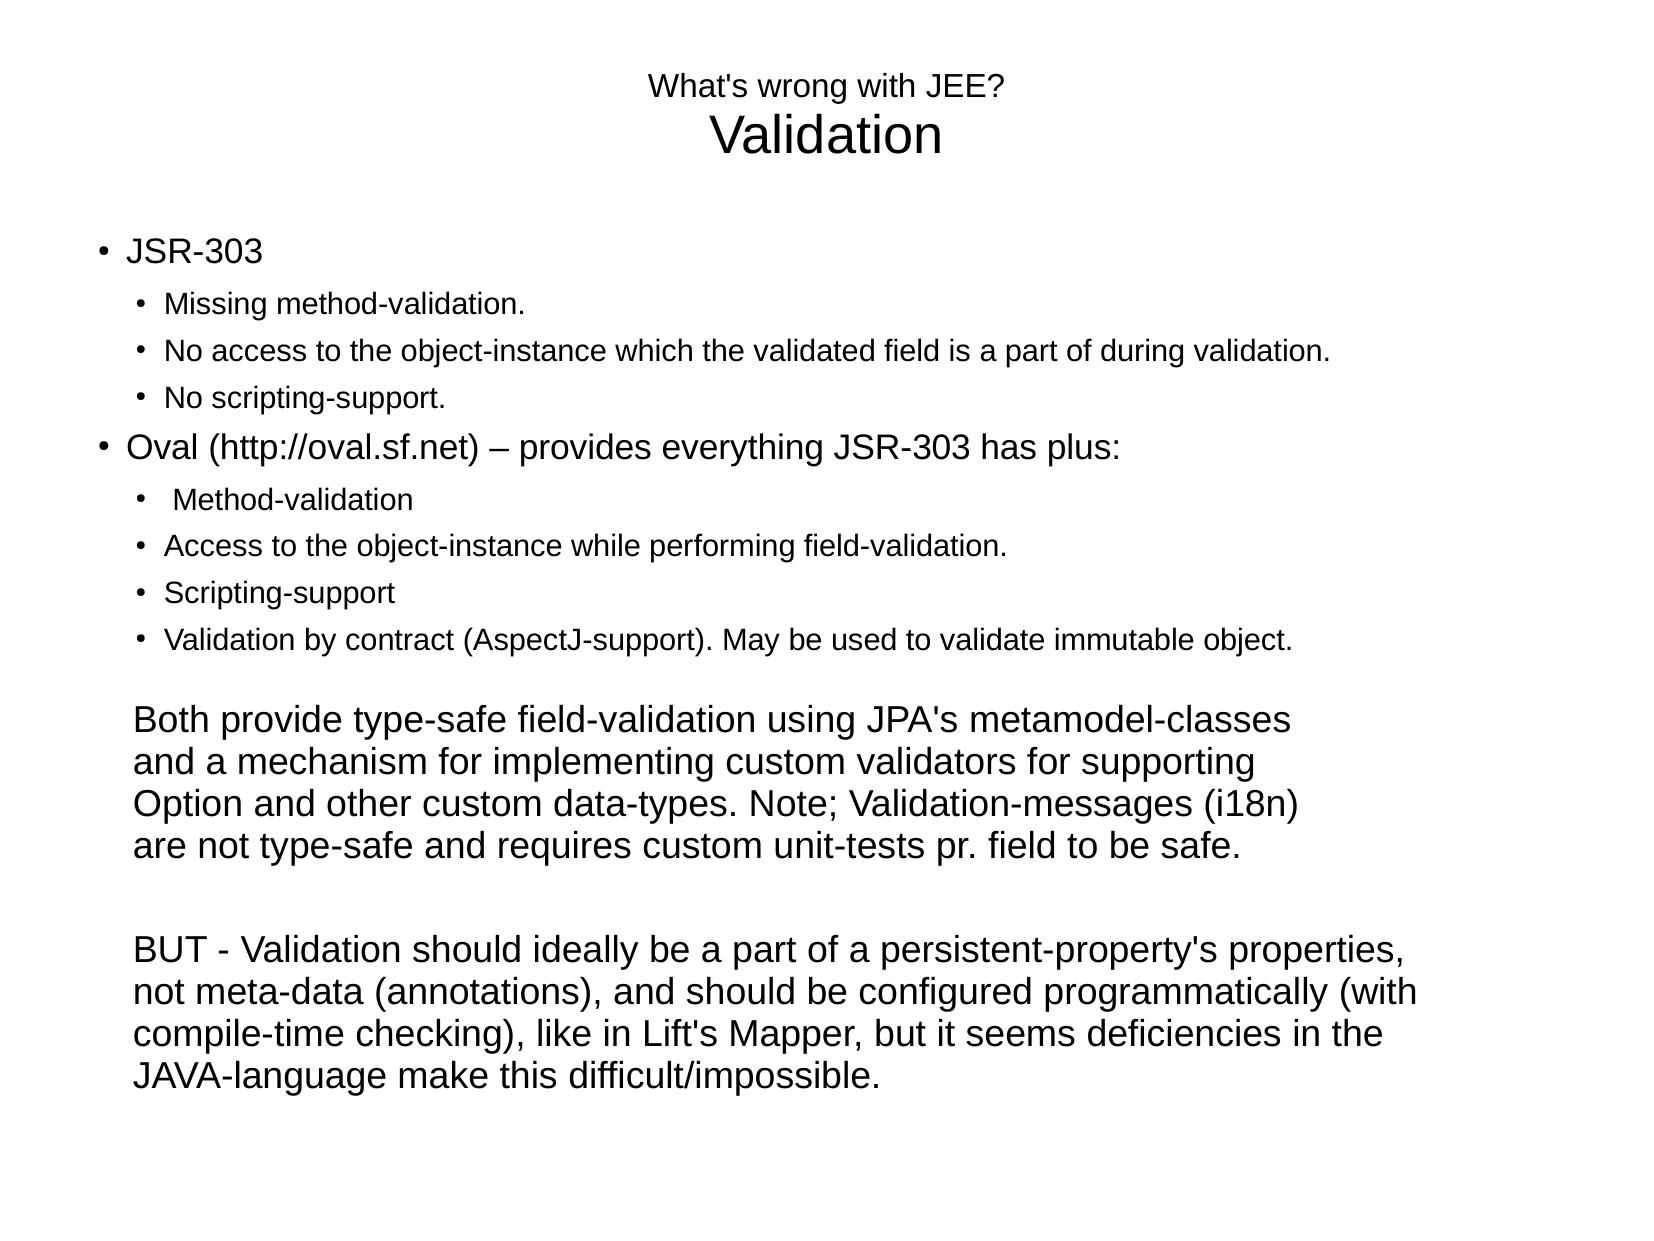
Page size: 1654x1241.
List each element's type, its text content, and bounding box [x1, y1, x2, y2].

text_box BUT - Validation should ideally be a part of a persistent-property's properties, not meta-data (annotations), and should be configured programmatically (with compile-time checking), like in Lift's Mapper, but it seems deficiencies in the JAVA-language make this difficult/impossible. [118, 921, 1447, 1105]
list JSR-303 Missing method-validation. No access to the object-instance which the validated field is a part of during validation. No scripting-support. Oval (http://oval.sf.net) – provides everything JSR-303 has plus: Method-validation Access to the object-instance while performing field-validation. Scripting-support Validation by contract (AspectJ-support). May be used to validate immutable object. [88, 231, 1577, 662]
text_box Both provide type-safe field-validation using JPA's metamodel-classes and a mechanism for implementing custom validators for supporting Option and other custom data-types. Note; Validation-messages (i18n) are not type-safe and requires custom unit-tests pr. field to be safe. [118, 690, 1329, 874]
title What's wrong with JEE? Validation [82, 47, 1571, 186]
